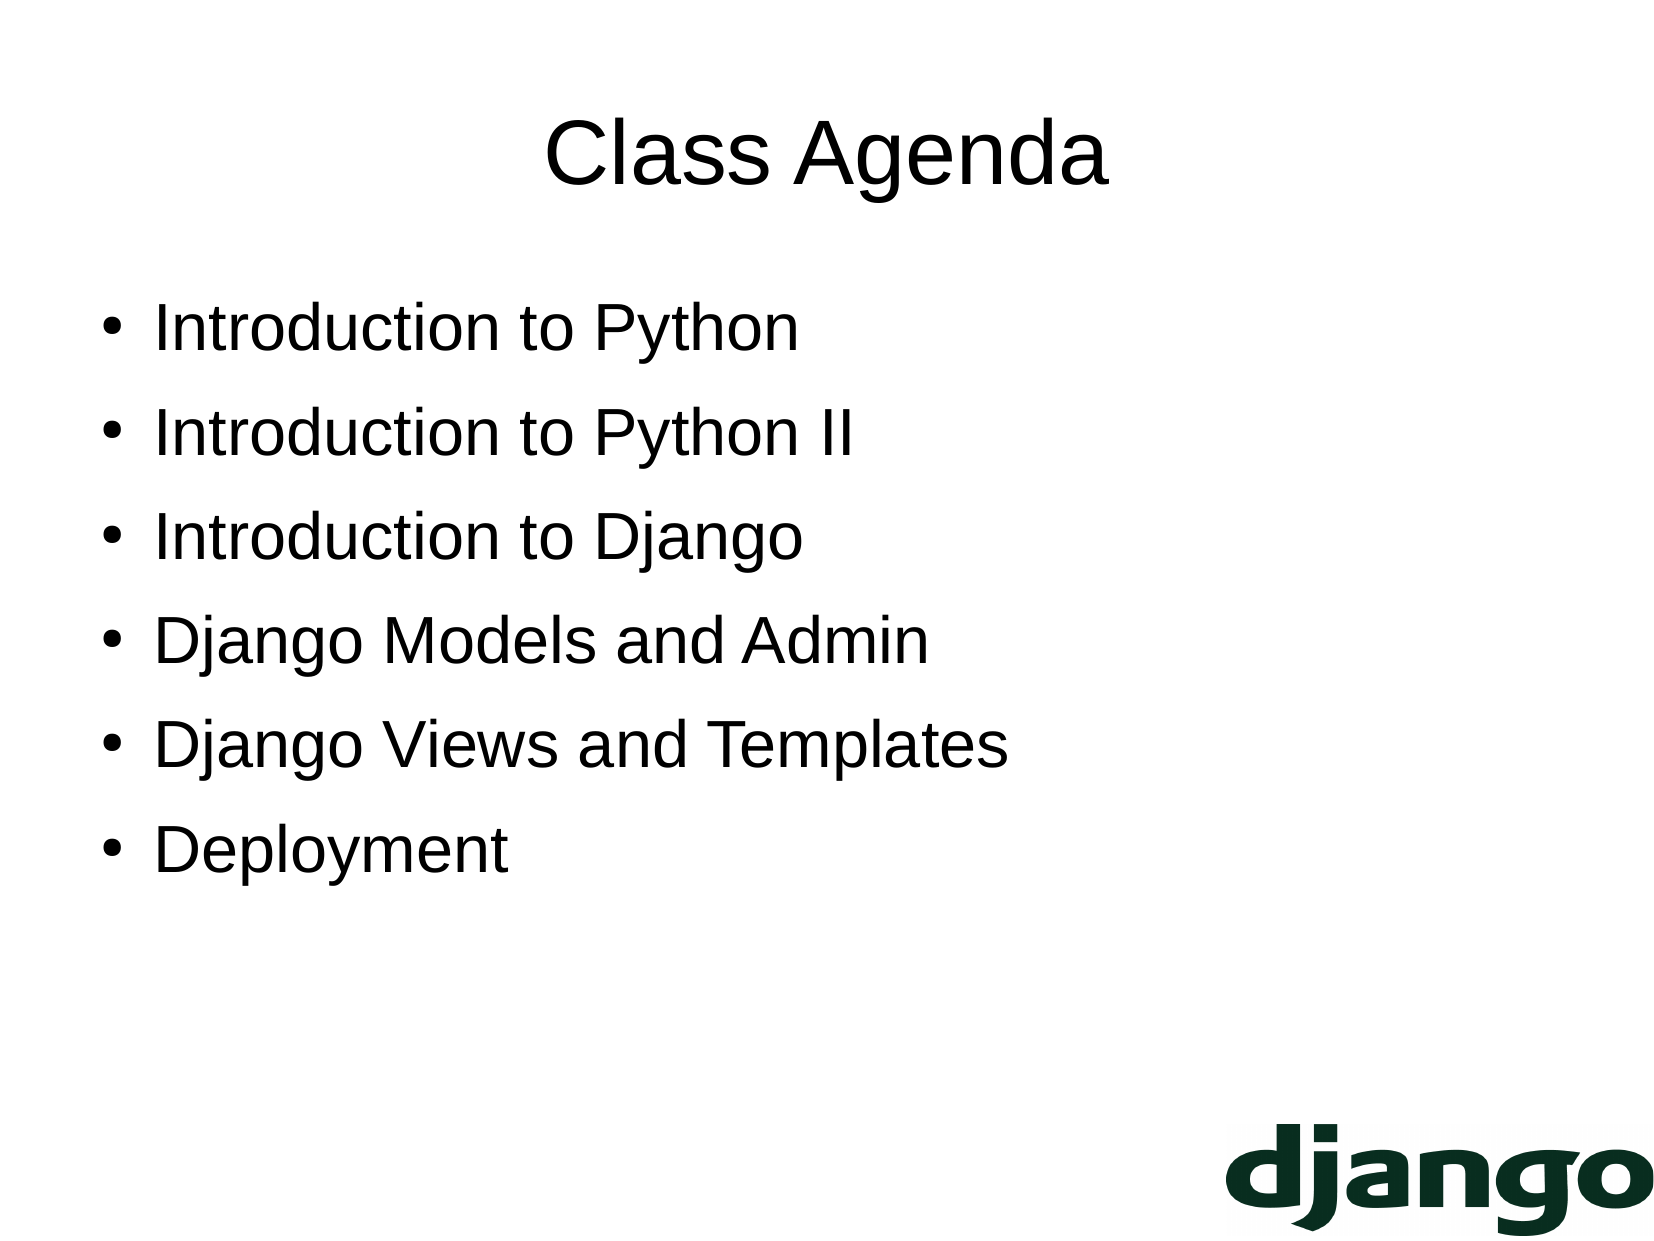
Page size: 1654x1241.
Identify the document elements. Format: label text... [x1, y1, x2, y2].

picture [1226, 1124, 1654, 1236]
list Introduction to Python Introduction to Python II Introduction to Django Django Models and Admin Django Views and Templates Deployment [82, 290, 1571, 1109]
title Class Agenda [82, 49, 1571, 257]
